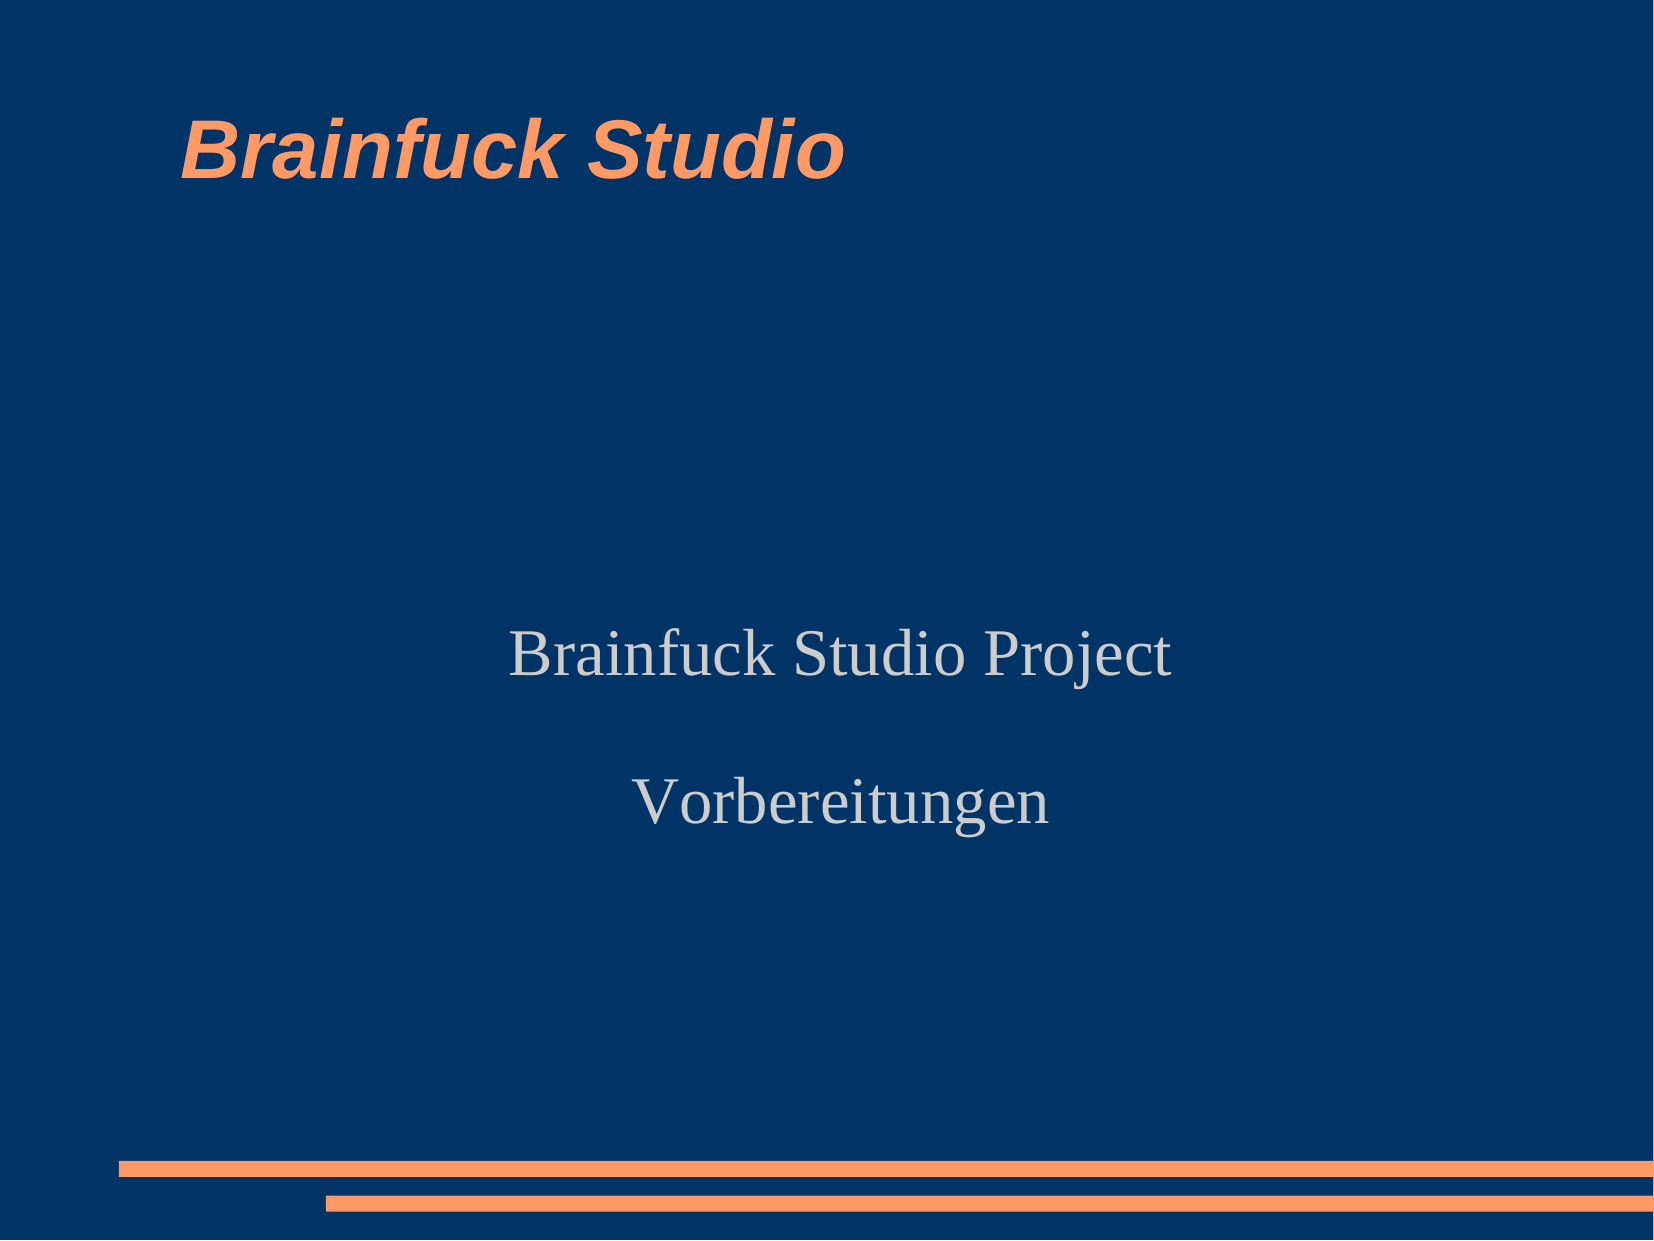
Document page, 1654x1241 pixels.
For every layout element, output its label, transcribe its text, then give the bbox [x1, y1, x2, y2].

title Brainfuck Studio [121, 46, 1534, 254]
subtitle Brainfuck Studio Project Vorbereitungen [121, 322, 1561, 1133]
